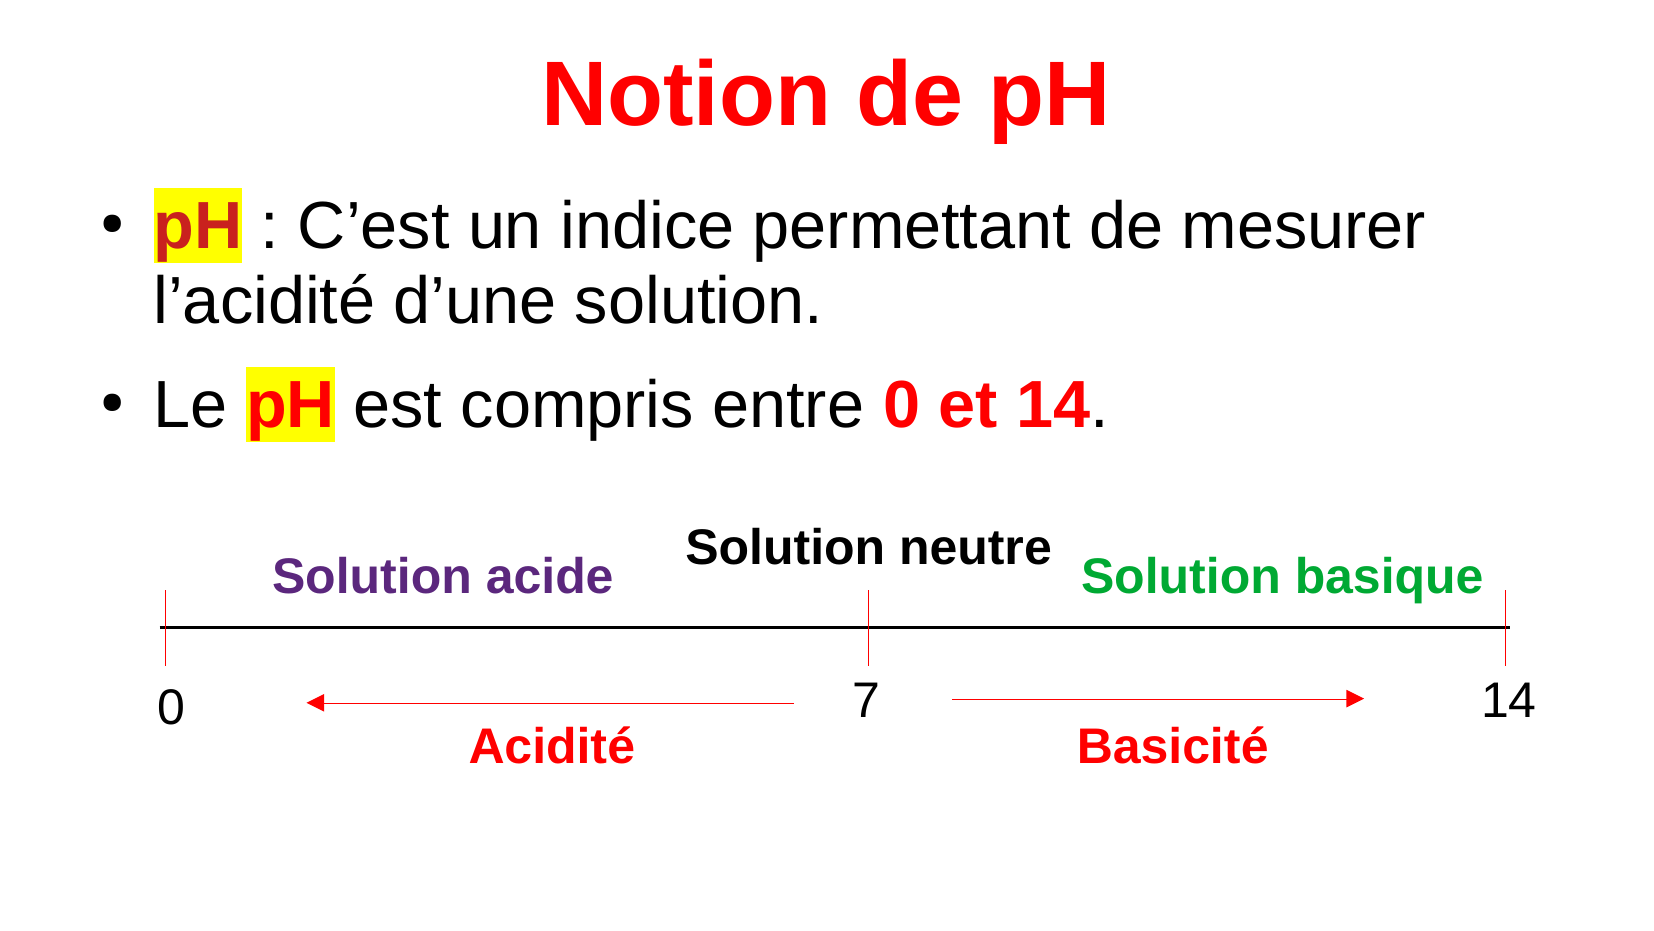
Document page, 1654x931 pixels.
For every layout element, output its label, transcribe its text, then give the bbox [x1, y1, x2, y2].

text_box Basicité [1062, 710, 1313, 788]
text_box 0 [143, 671, 201, 743]
title Notion de pH [82, 37, 1571, 151]
text_box Solution acide [257, 540, 629, 612]
subtitle pH : C’est un indice permettant de mesurer l’acidité d’une solution. Le pH est compris entre 0 et 14. [82, 188, 1571, 458]
text_box Acidité [453, 710, 676, 788]
text_box Solution neutre [670, 511, 1068, 583]
text_box Solution basique [1066, 541, 1499, 612]
text_box 14 [1466, 665, 1552, 736]
text_box 7 [837, 665, 896, 736]
